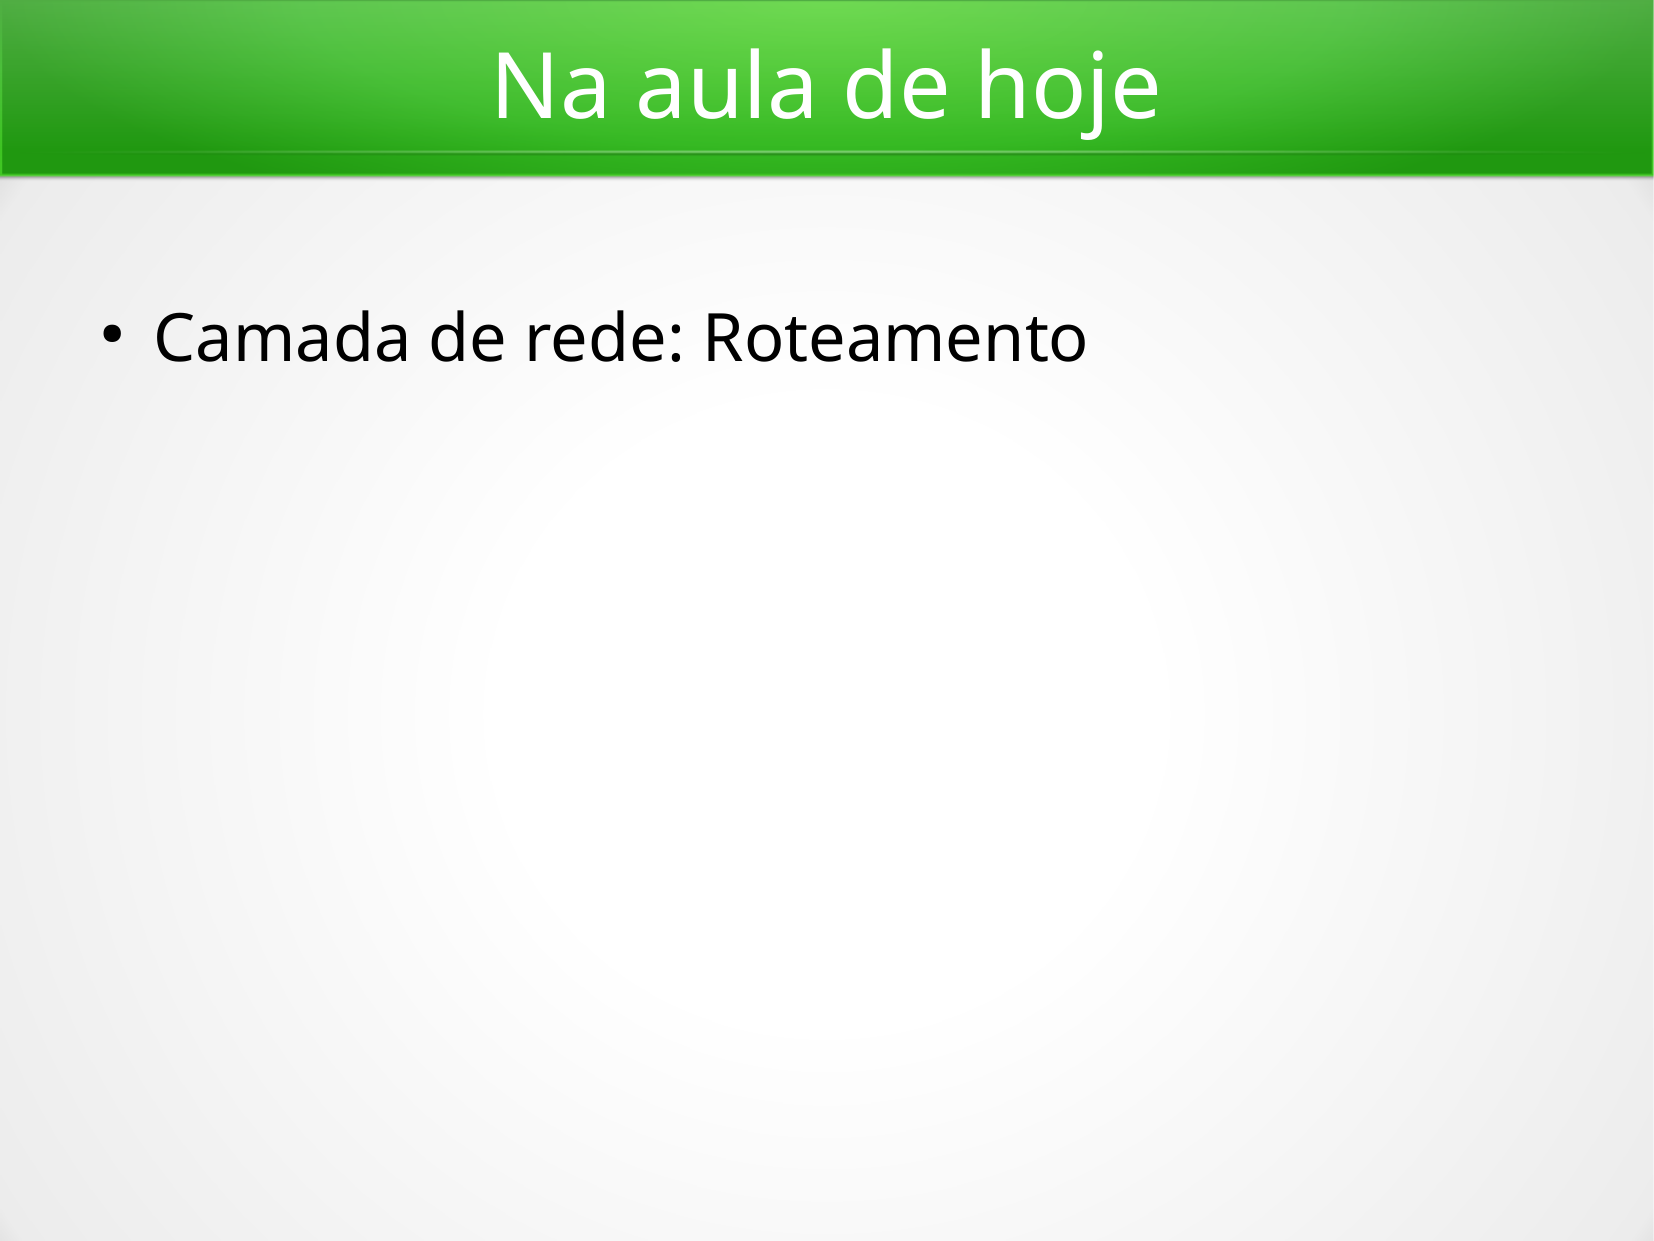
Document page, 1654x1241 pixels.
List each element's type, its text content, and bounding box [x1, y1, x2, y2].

title Na aula de hoje [82, 11, 1571, 154]
list Camada de rede: Roteamento [82, 290, 1571, 1010]
picture [0, 0, 1654, 1241]
